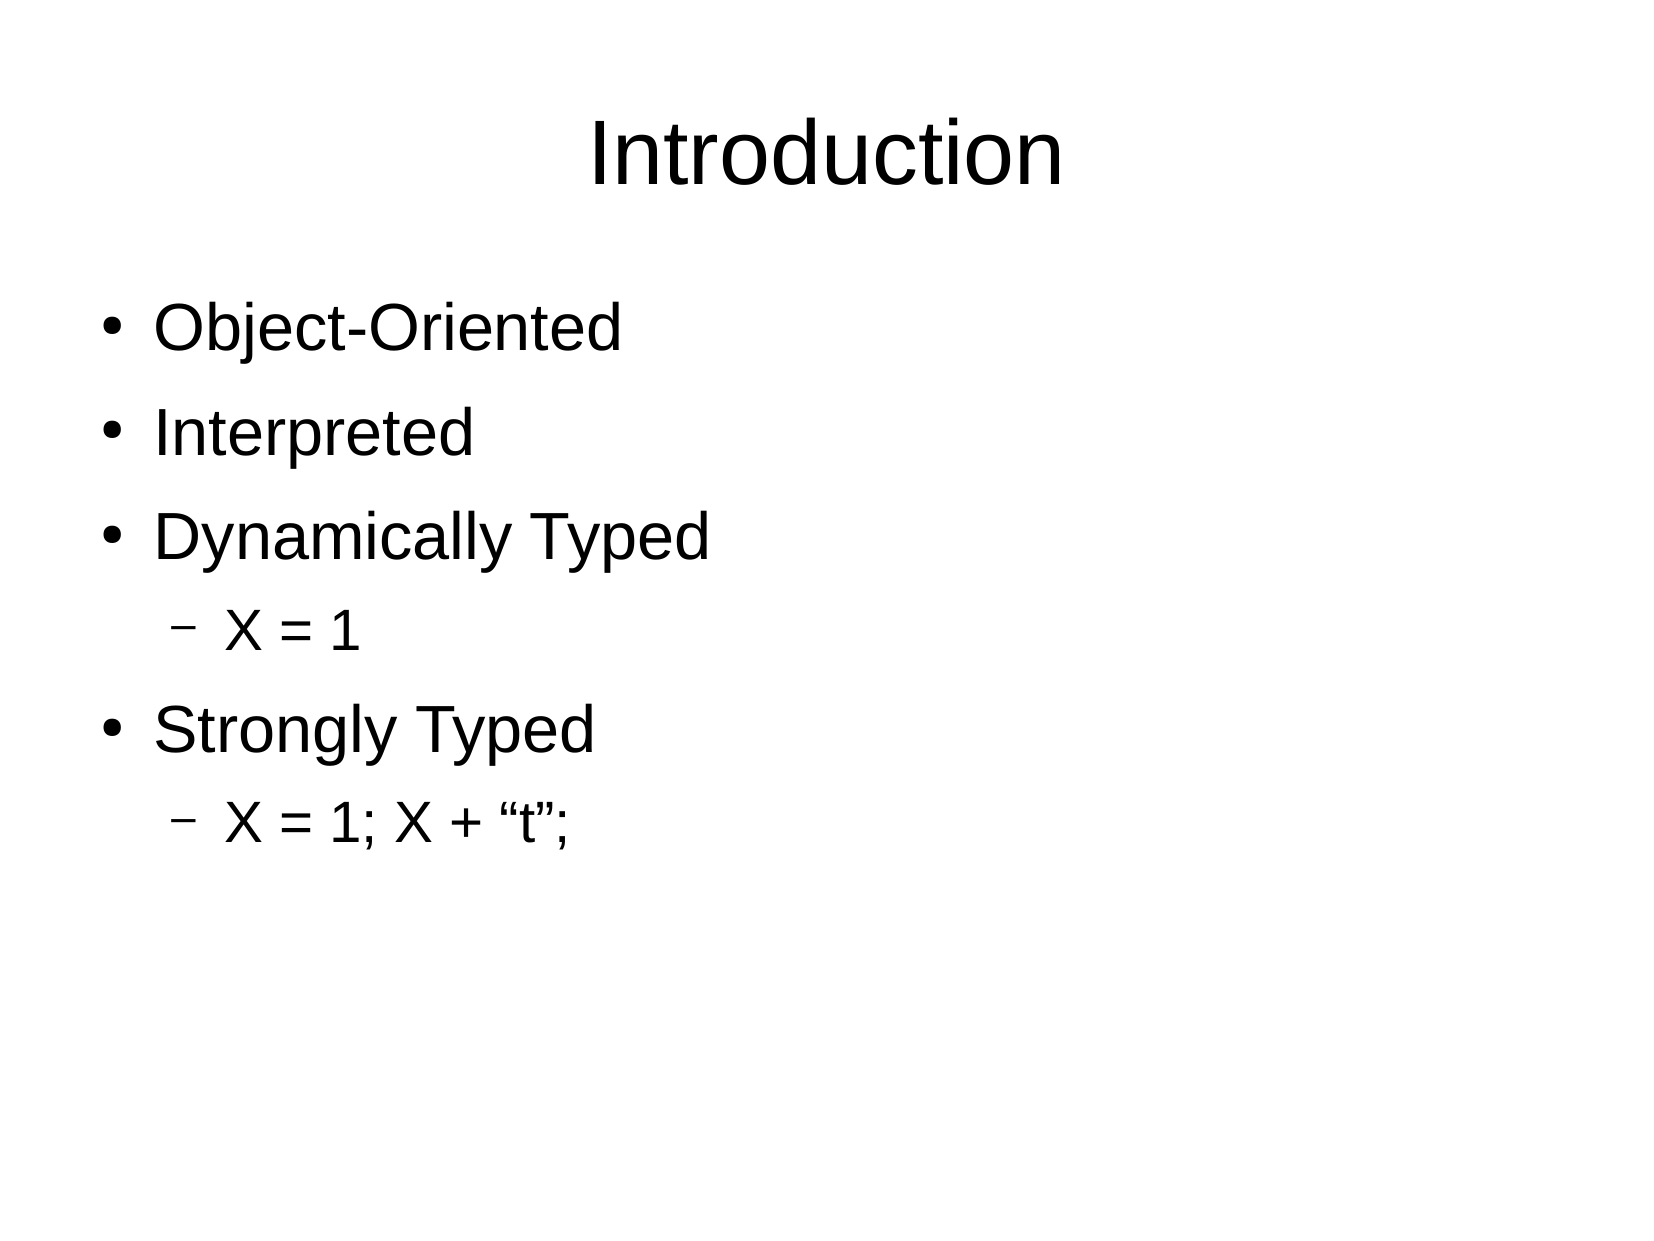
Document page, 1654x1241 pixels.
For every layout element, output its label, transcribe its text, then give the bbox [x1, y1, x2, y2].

title Introduction [82, 49, 1571, 257]
list Object-Oriented Interpreted Dynamically Typed X = 1 Strongly Typed X = 1; X + “t”; [82, 290, 1571, 1010]
